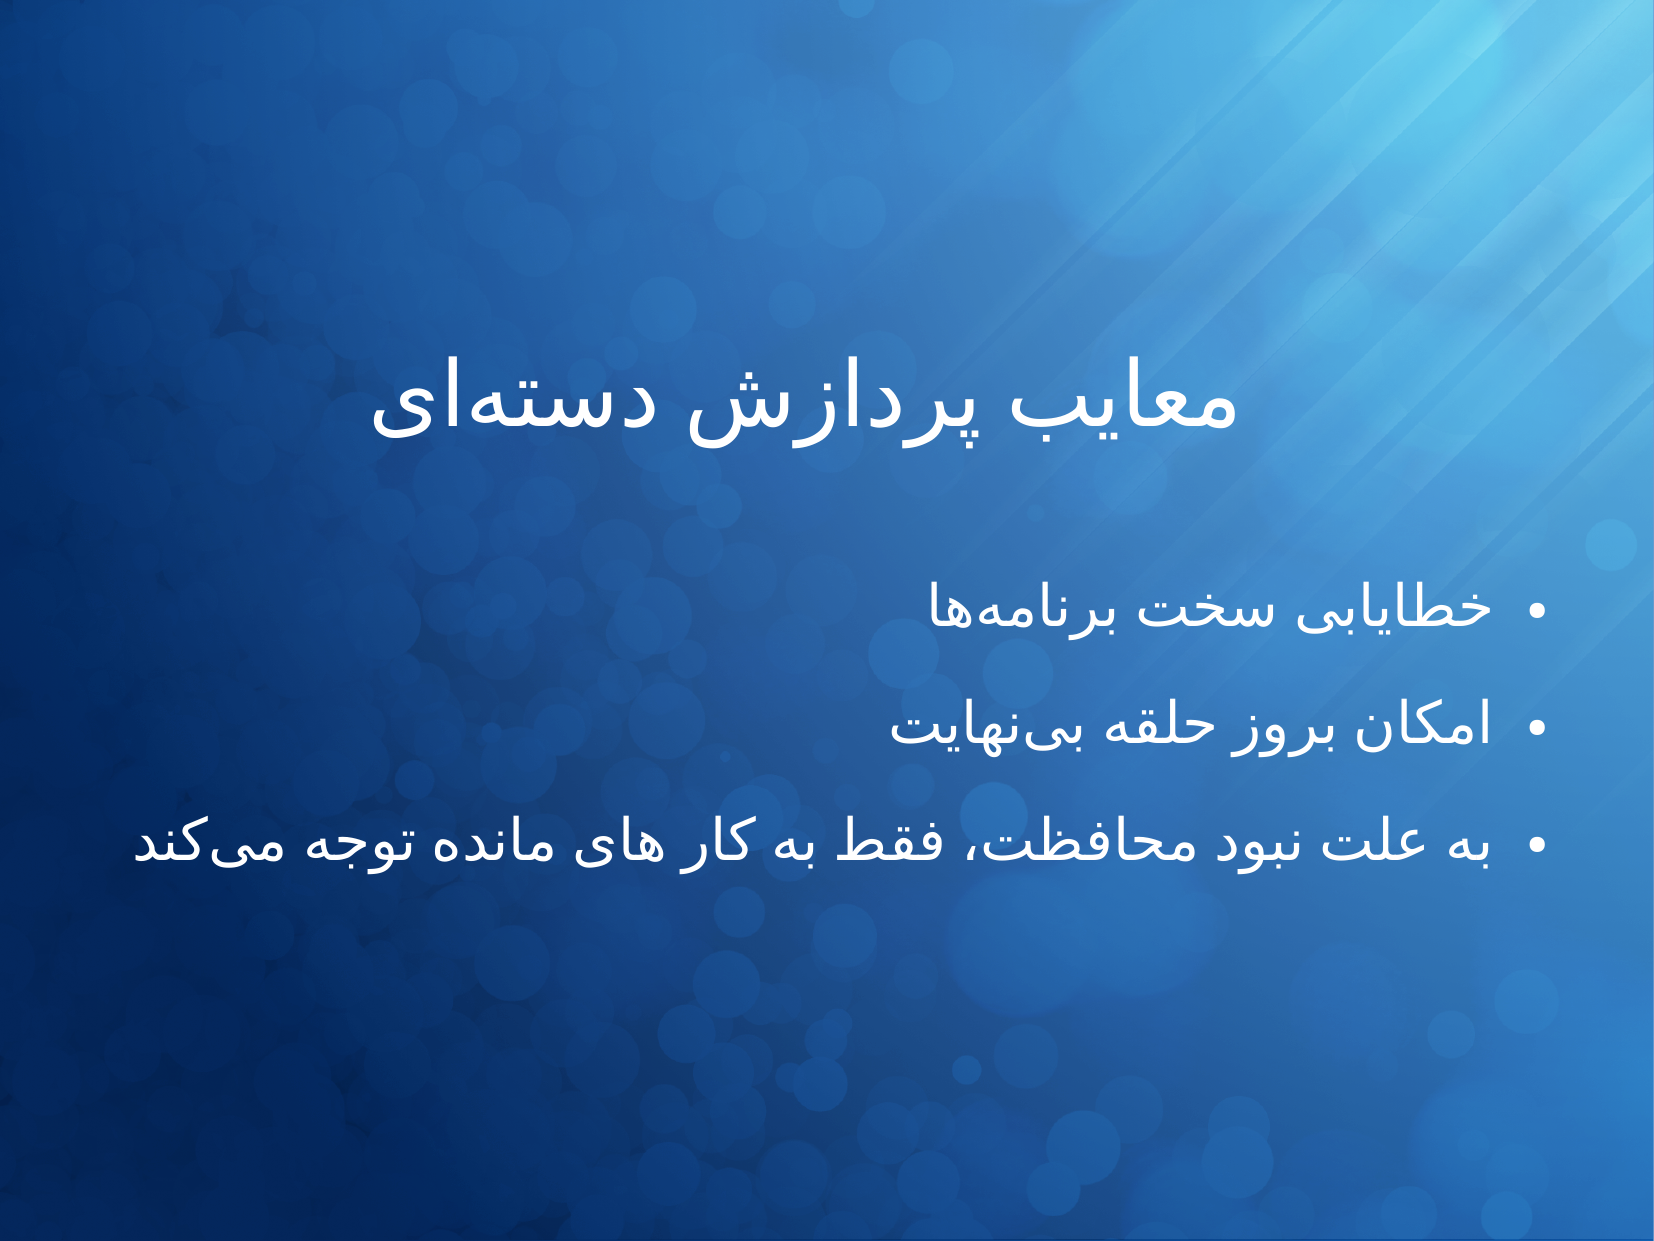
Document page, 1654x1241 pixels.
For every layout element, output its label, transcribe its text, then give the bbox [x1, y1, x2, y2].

list خطایابی سخت برنامه‌ها امکان بروز حلقه بی‌نهایت به علت نبود محافظت، فقط به کار های مانده توجه می‌کند [112, 562, 1566, 1088]
title معایب پردازش دسته‌ای [112, 319, 1501, 488]
picture [0, 0, 1654, 1241]
